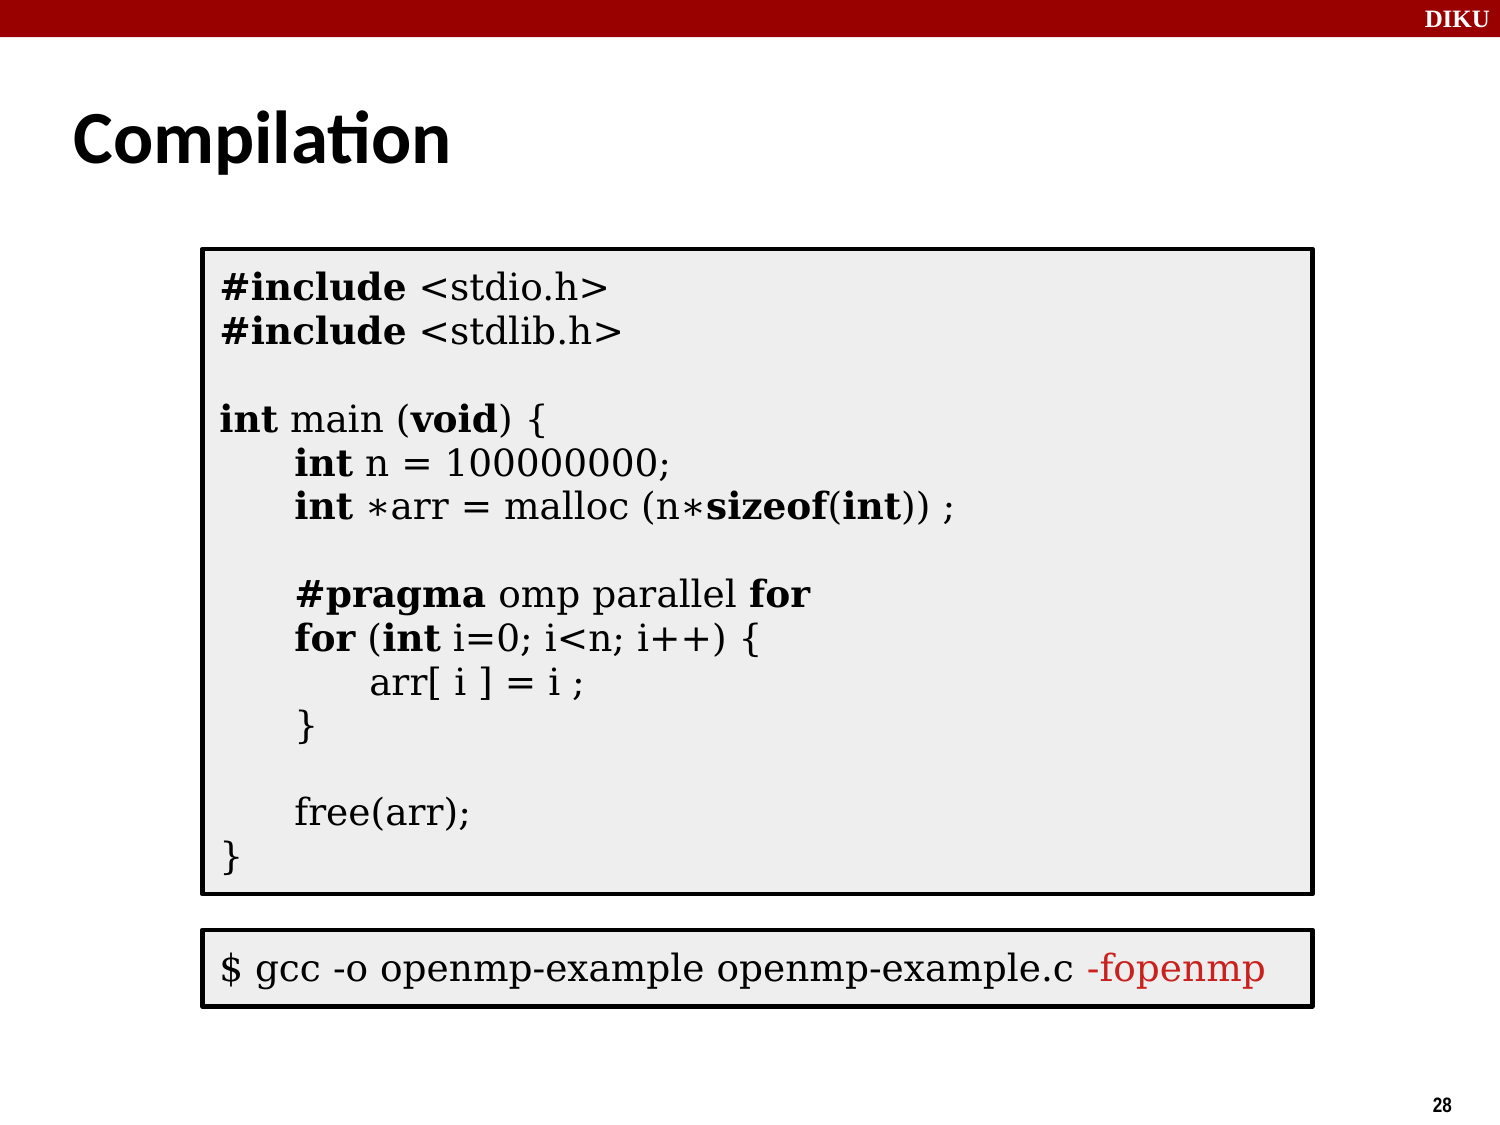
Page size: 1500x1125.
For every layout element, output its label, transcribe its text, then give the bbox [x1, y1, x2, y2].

text_box #include <stdio.h> #include <stdlib.h> int main (void) { int n = 100000000; int ∗arr = malloc (n∗sizeof(int)) ; #pragma omp parallel for for (int i=0; i<n; i++) { arr[ i ] = i ; } free(arr); } [202, 249, 1313, 895]
text_box Compilation [58, 71, 1304, 197]
text_box $ gcc -o openmp-example openmp-example.c -fopenmp [202, 930, 1313, 1007]
